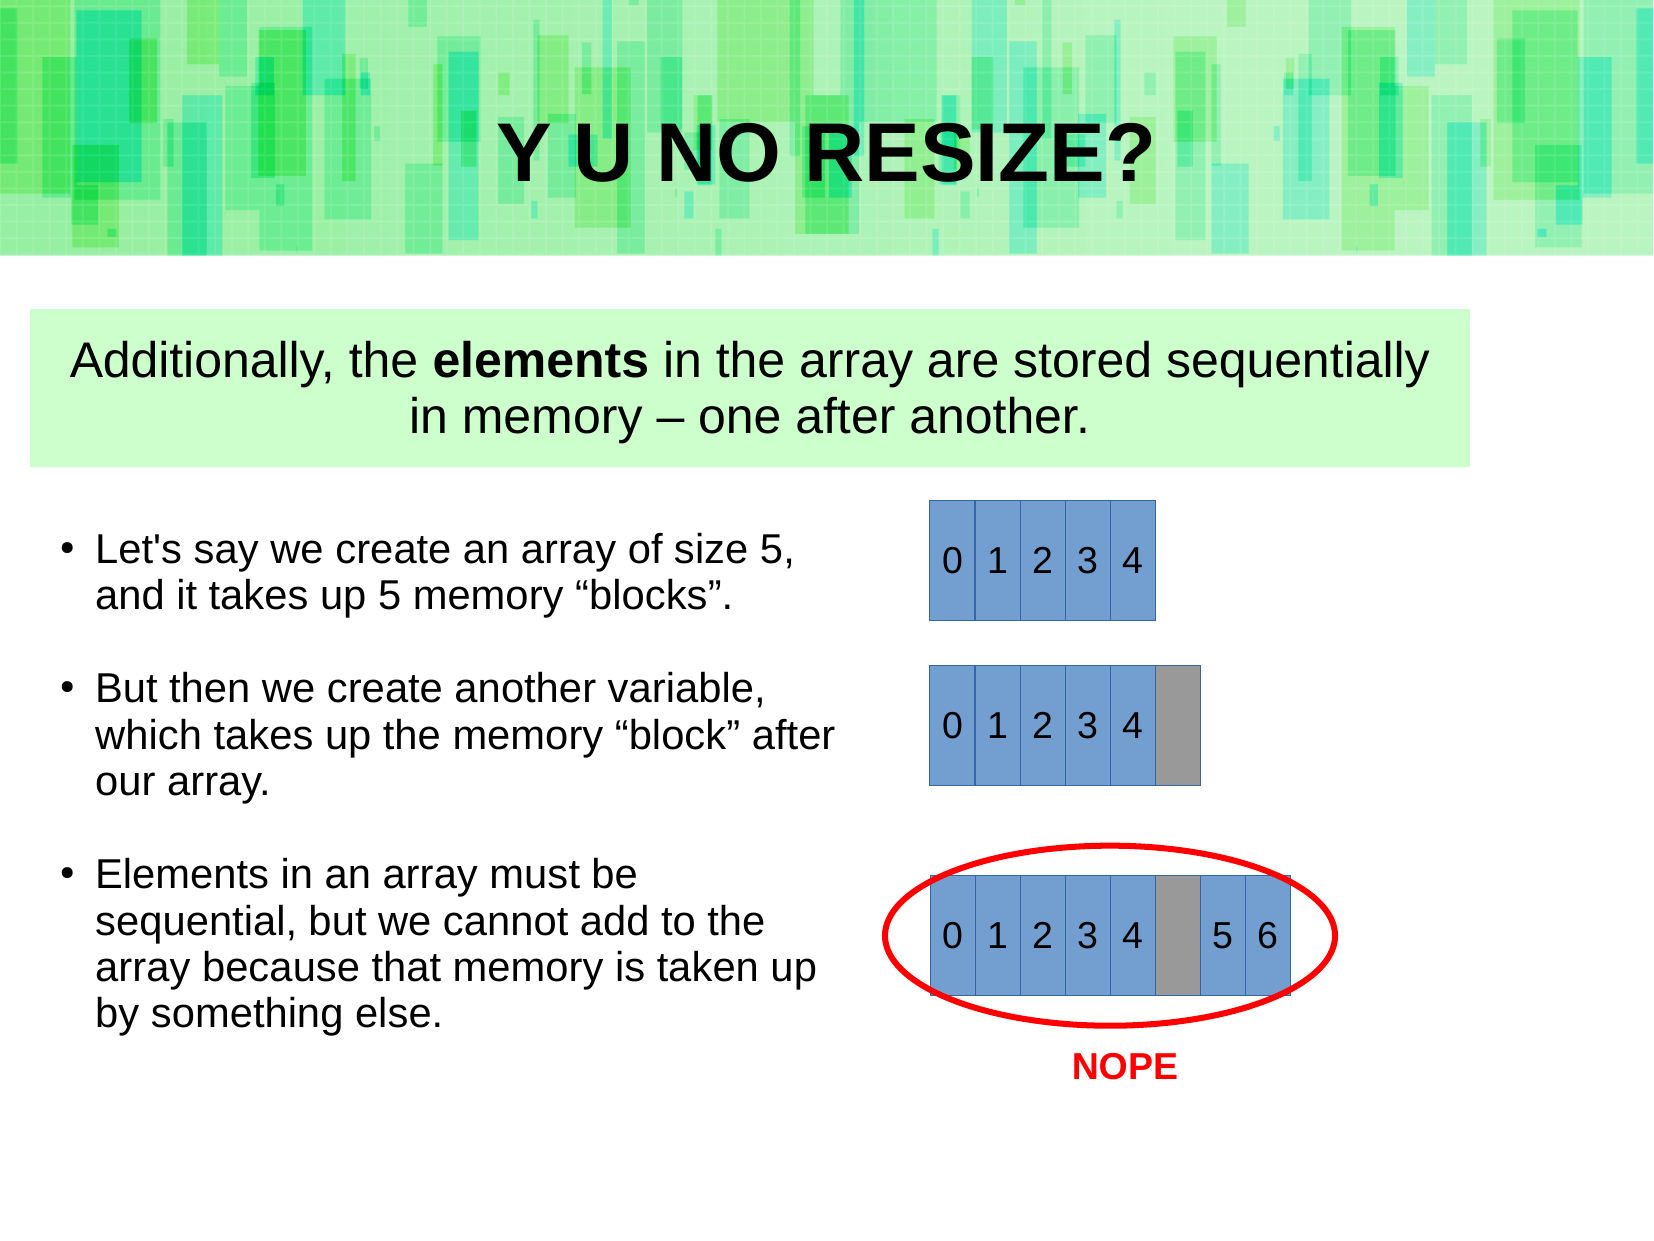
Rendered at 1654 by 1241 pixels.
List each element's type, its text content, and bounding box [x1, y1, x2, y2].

text_box 4 [1110, 875, 1155, 996]
title Y U NO RESIZE? [82, 49, 1571, 257]
text_box [1155, 665, 1201, 786]
text_box 1 [975, 665, 1020, 786]
text_box 3 [1065, 500, 1110, 621]
text_box 3 [1065, 875, 1110, 996]
text_box 1 [975, 500, 1020, 621]
text_box 4 [1110, 665, 1155, 786]
text_box 6 [1245, 875, 1291, 996]
text_box 2 [1020, 875, 1065, 996]
text_box 2 [1020, 500, 1065, 621]
text_box 2 [1020, 665, 1065, 786]
picture [0, 0, 1654, 1241]
text_box 0 [930, 875, 976, 996]
text_box Additionally, the elements in the array are stored sequentially in memory – one after another. [30, 309, 1471, 468]
text_box 1 [976, 875, 1020, 996]
text_box 4 [1110, 500, 1156, 621]
text_box 3 [1065, 665, 1110, 786]
text_box Let's say we create an array of size 5, and it takes up 5 memory “blocks”. But then we create another variable, which takes up the memory “block” after our array. Elements in an array must be sequential, but we cannot add to the array because that memory is taken up by something else. [45, 518, 856, 1051]
text_box 0 [929, 500, 975, 621]
text_box 5 [1200, 875, 1245, 996]
text_box NOPE [945, 1038, 1306, 1096]
text_box 0 [929, 665, 975, 786]
text_box [1155, 875, 1200, 996]
